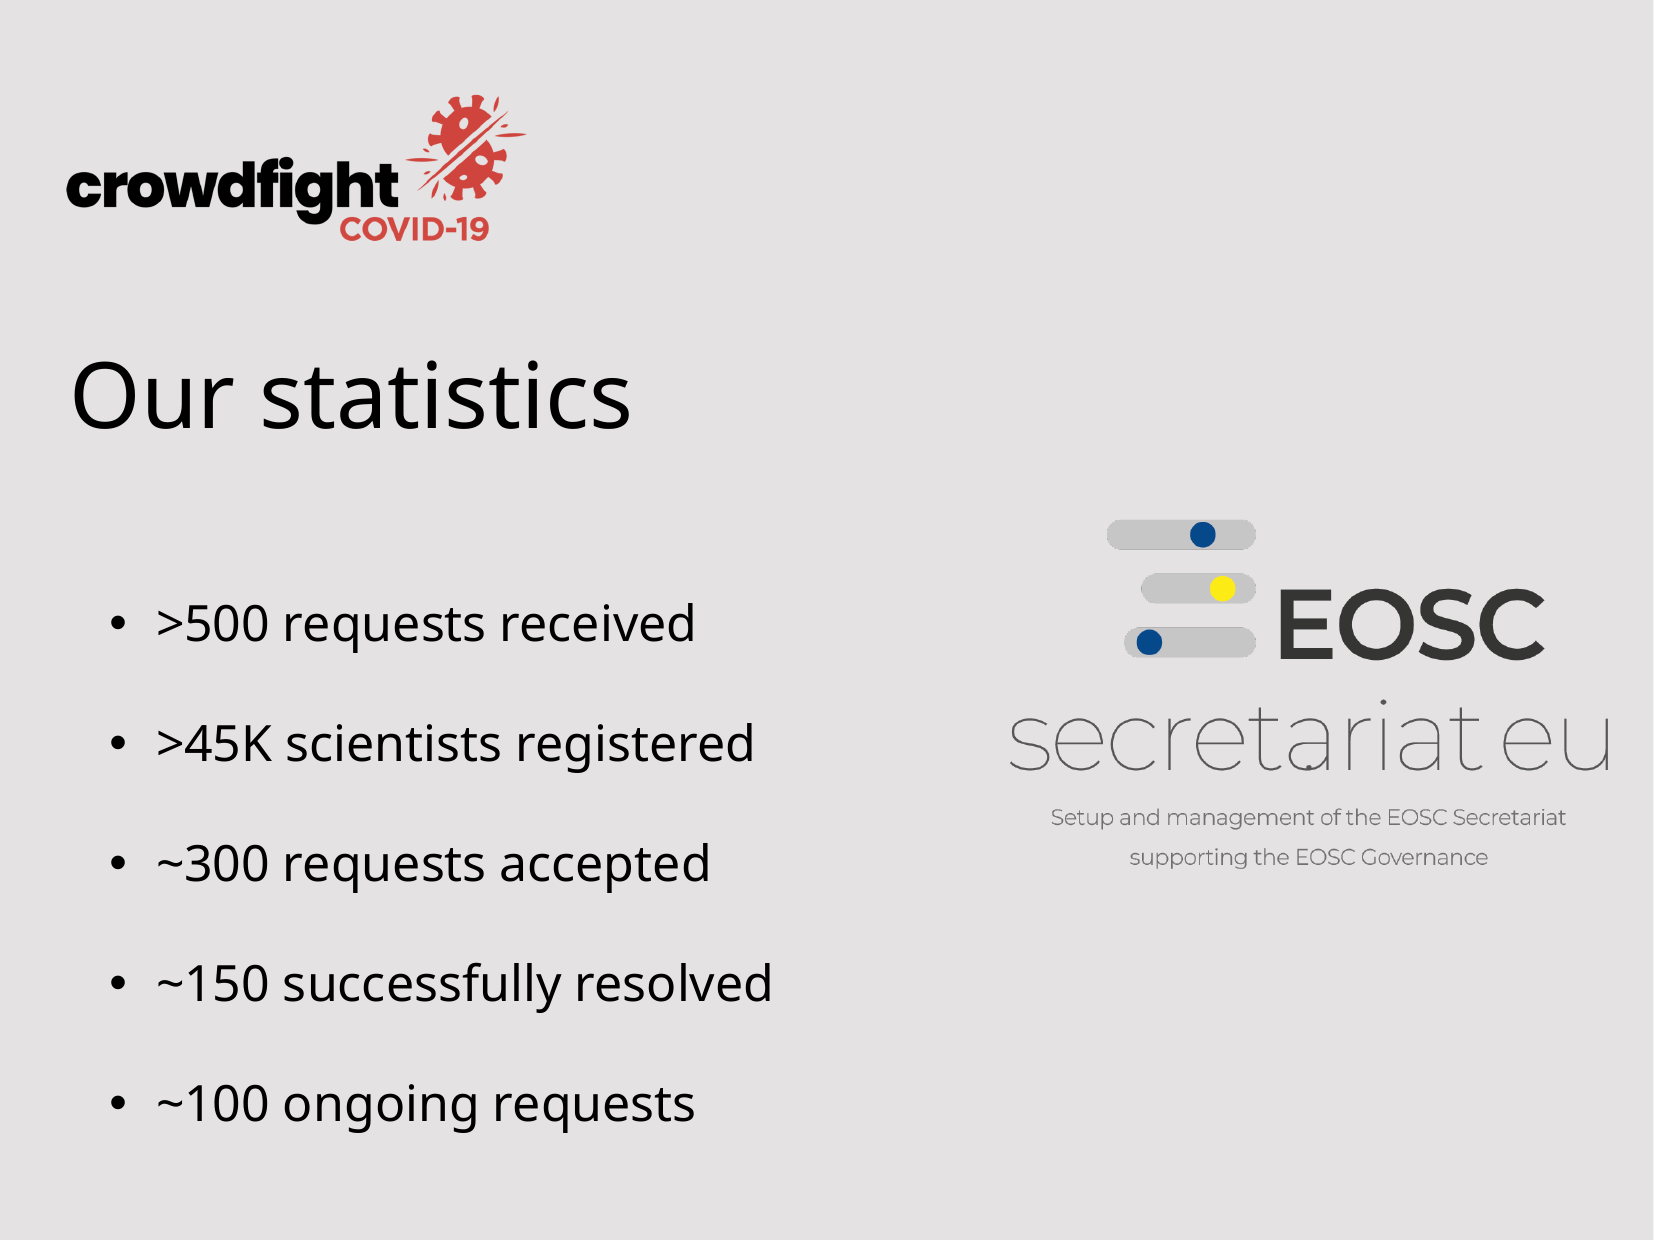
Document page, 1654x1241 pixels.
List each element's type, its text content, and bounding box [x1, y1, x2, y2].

text_box >500 requests received >45K scientists registered ~300 requests accepted ~150 successfully resolved ~100 ongoing requests [94, 584, 856, 1020]
picture [982, 354, 1642, 1014]
picture [61, 82, 532, 248]
text_box Our statistics [54, 290, 1654, 508]
